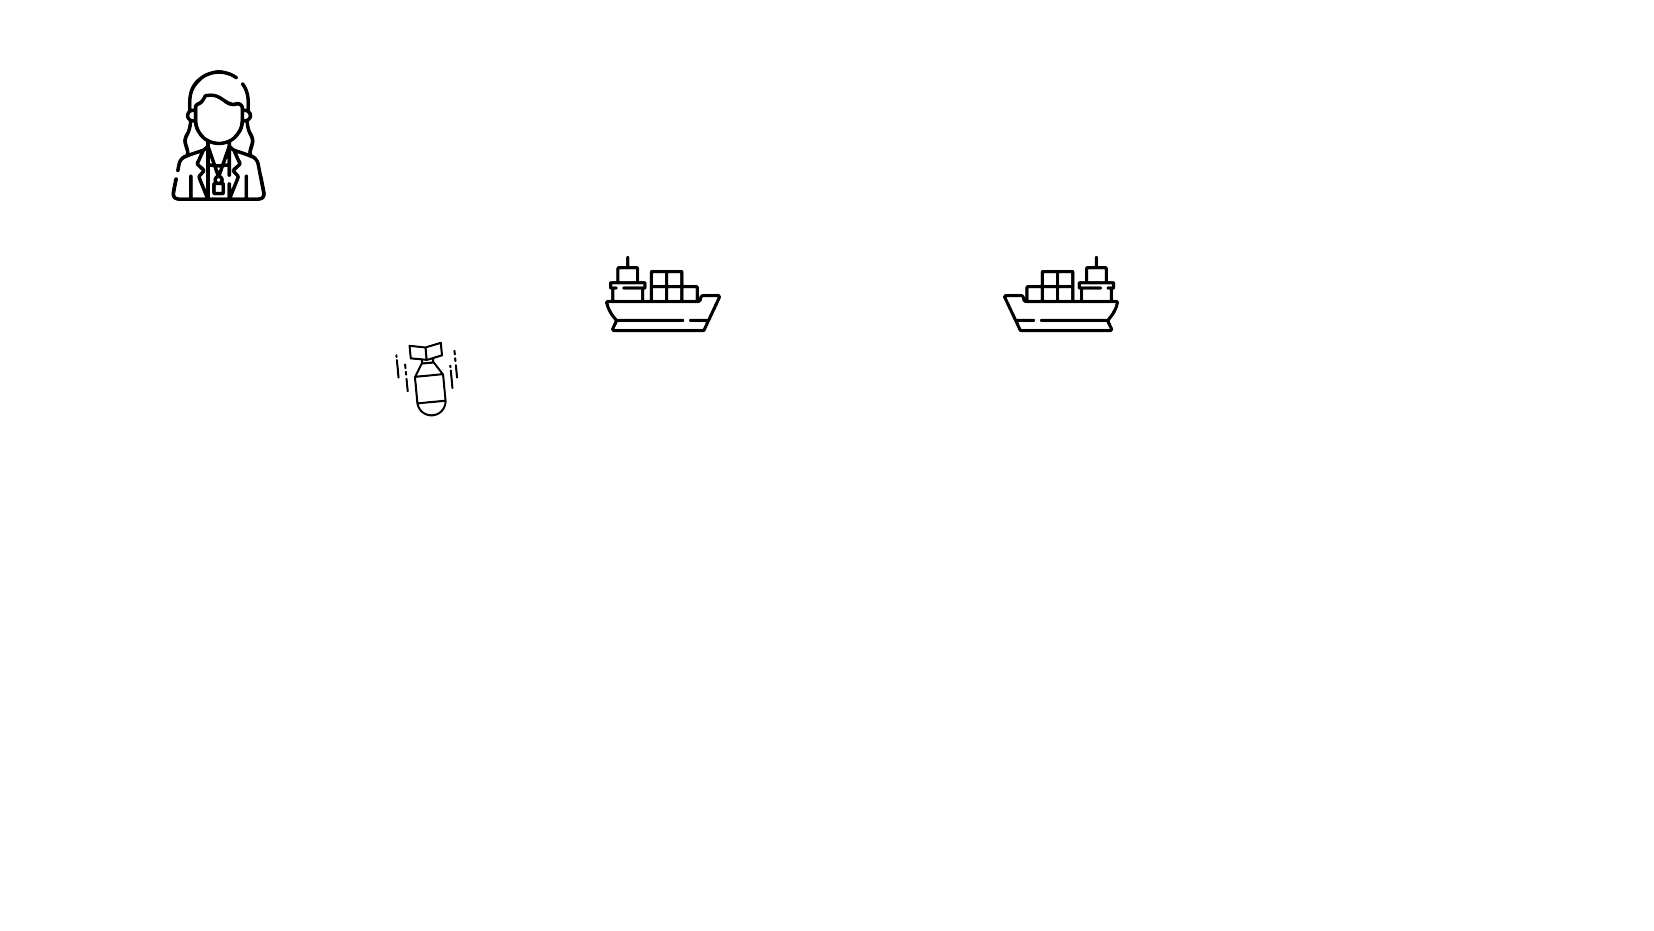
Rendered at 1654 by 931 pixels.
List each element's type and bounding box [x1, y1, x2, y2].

picture [373, 318, 482, 427]
picture [605, 236, 721, 352]
picture [153, 70, 284, 201]
picture [1003, 236, 1119, 352]
